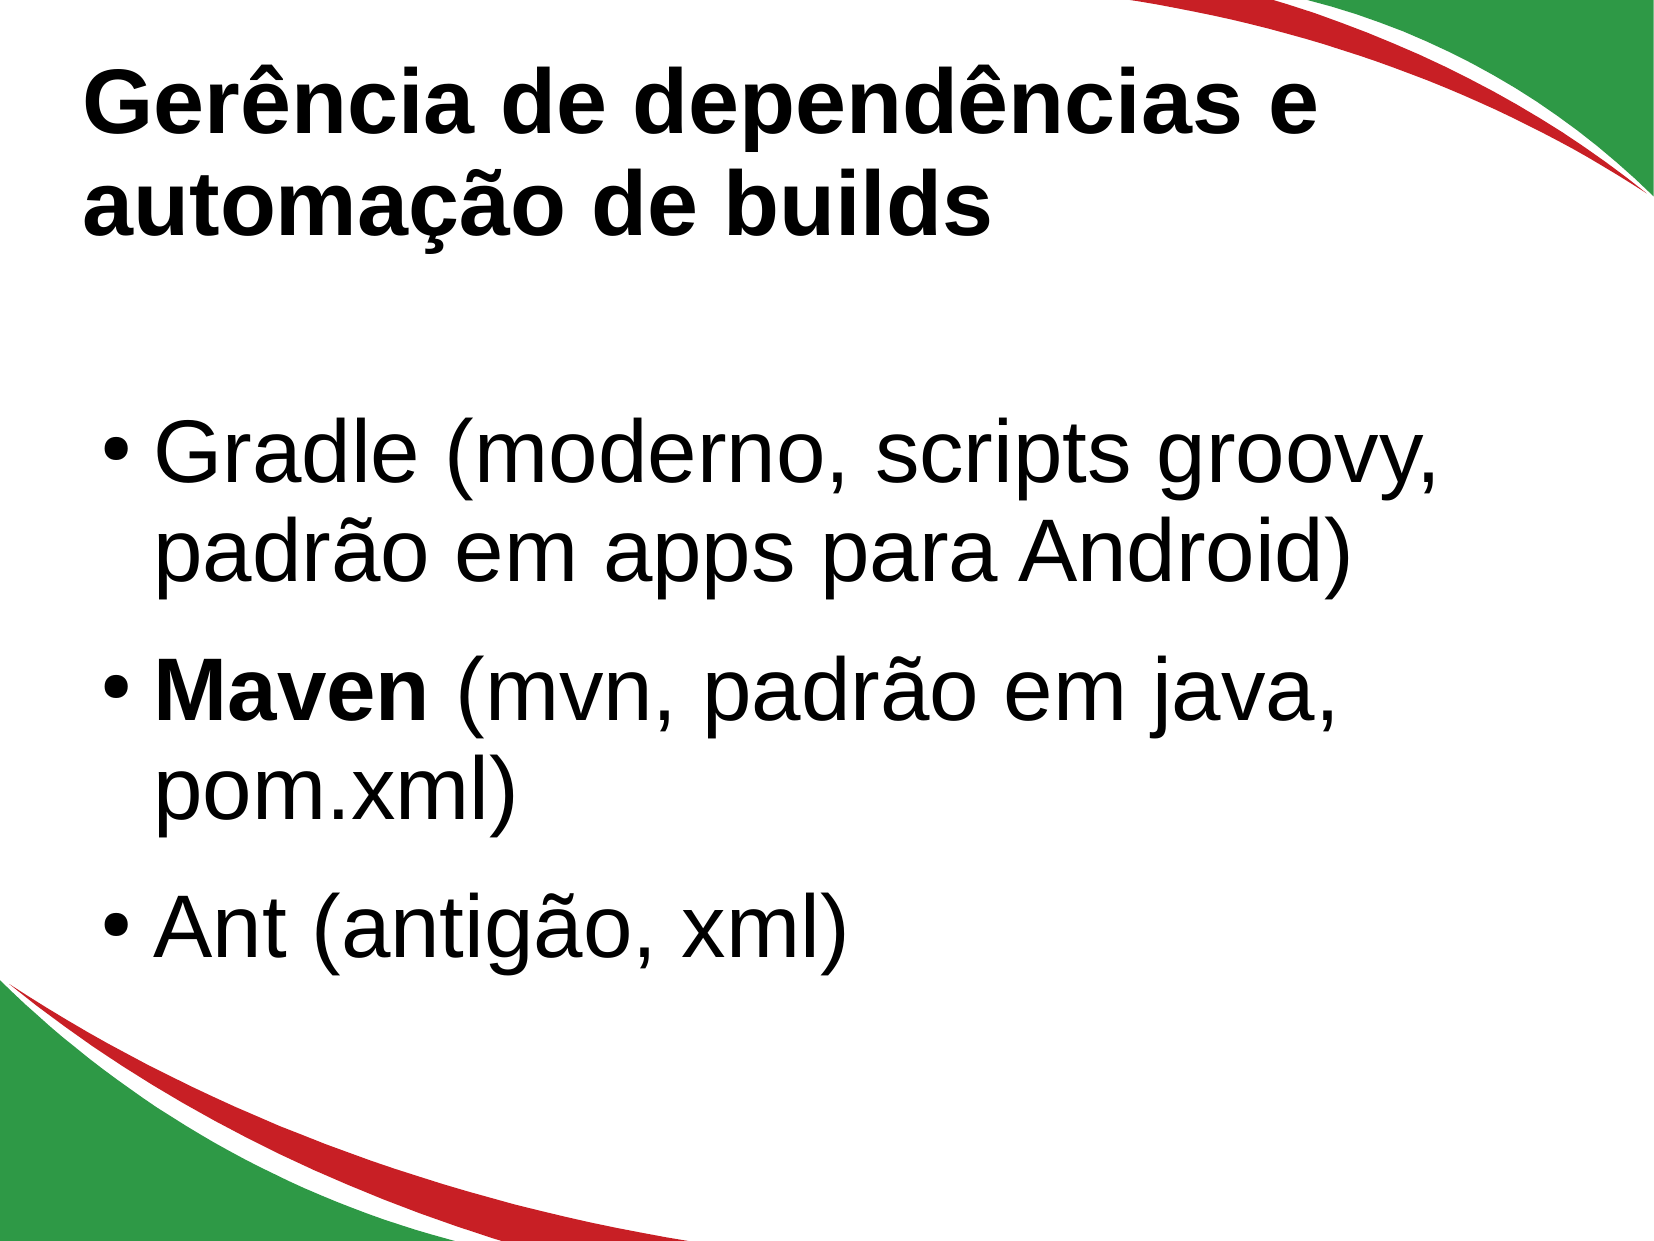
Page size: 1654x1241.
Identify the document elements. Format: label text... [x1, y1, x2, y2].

list Gradle (moderno, scripts groovy, padrão em apps para Android) Maven (mvn, padrão em java, pom.xml) Ant (antigão, xml) [82, 401, 1571, 1010]
title Gerência de dependências e automação de builds [82, 49, 1571, 257]
